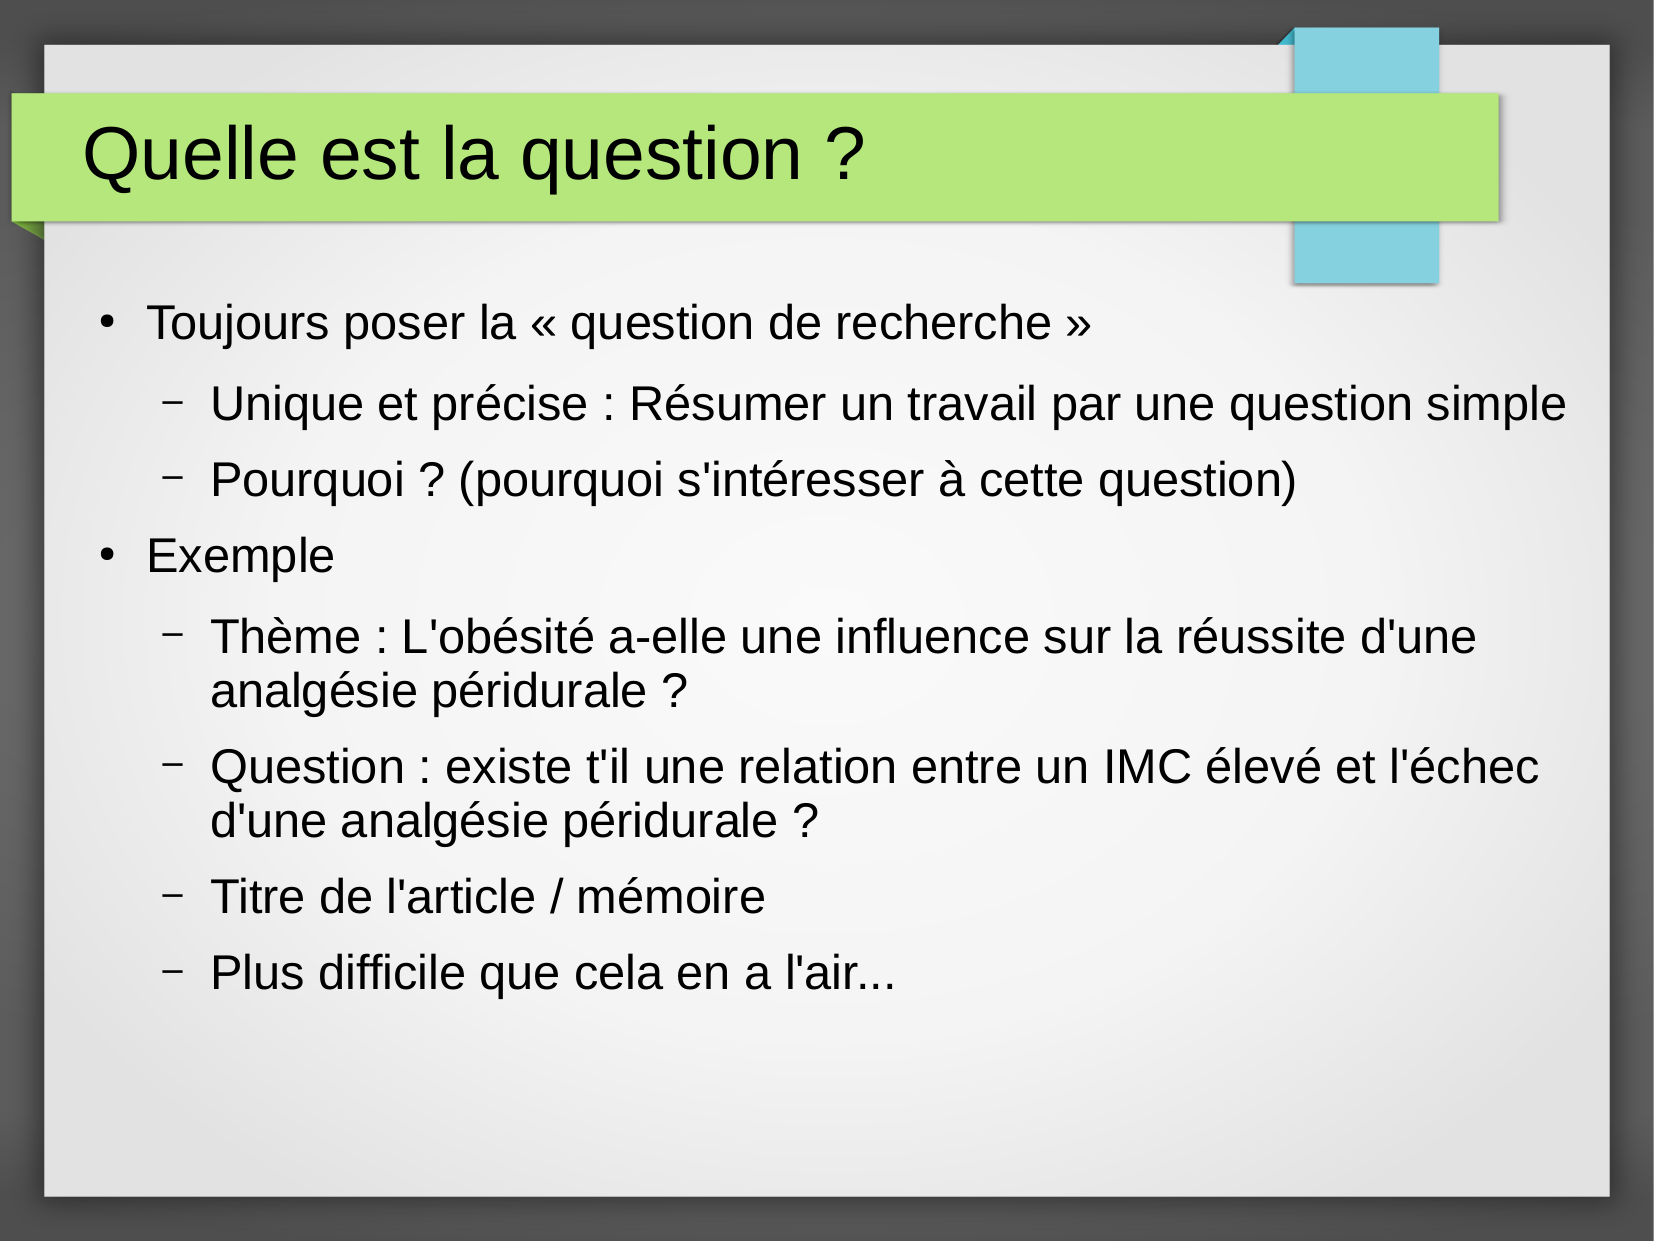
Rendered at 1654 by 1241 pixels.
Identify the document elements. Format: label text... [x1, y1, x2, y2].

title Quelle est la question ? [82, 94, 1264, 213]
list Toujours poser la « question de recherche » Unique et précise : Résumer un travail par une question simple Pourquoi ? (pourquoi s'intéresser à cette question) Exemple Thème : L'obésité a-elle une influence sur la réussite d'une analgésie péridurale ? Question : existe t'il une relation entre un IMC élevé et l'échec d'une analgésie péridurale ? Titre de l'article / mémoire Plus difficile que cela en a l'air... [82, 295, 1571, 1015]
picture [0, 0, 1654, 1241]
